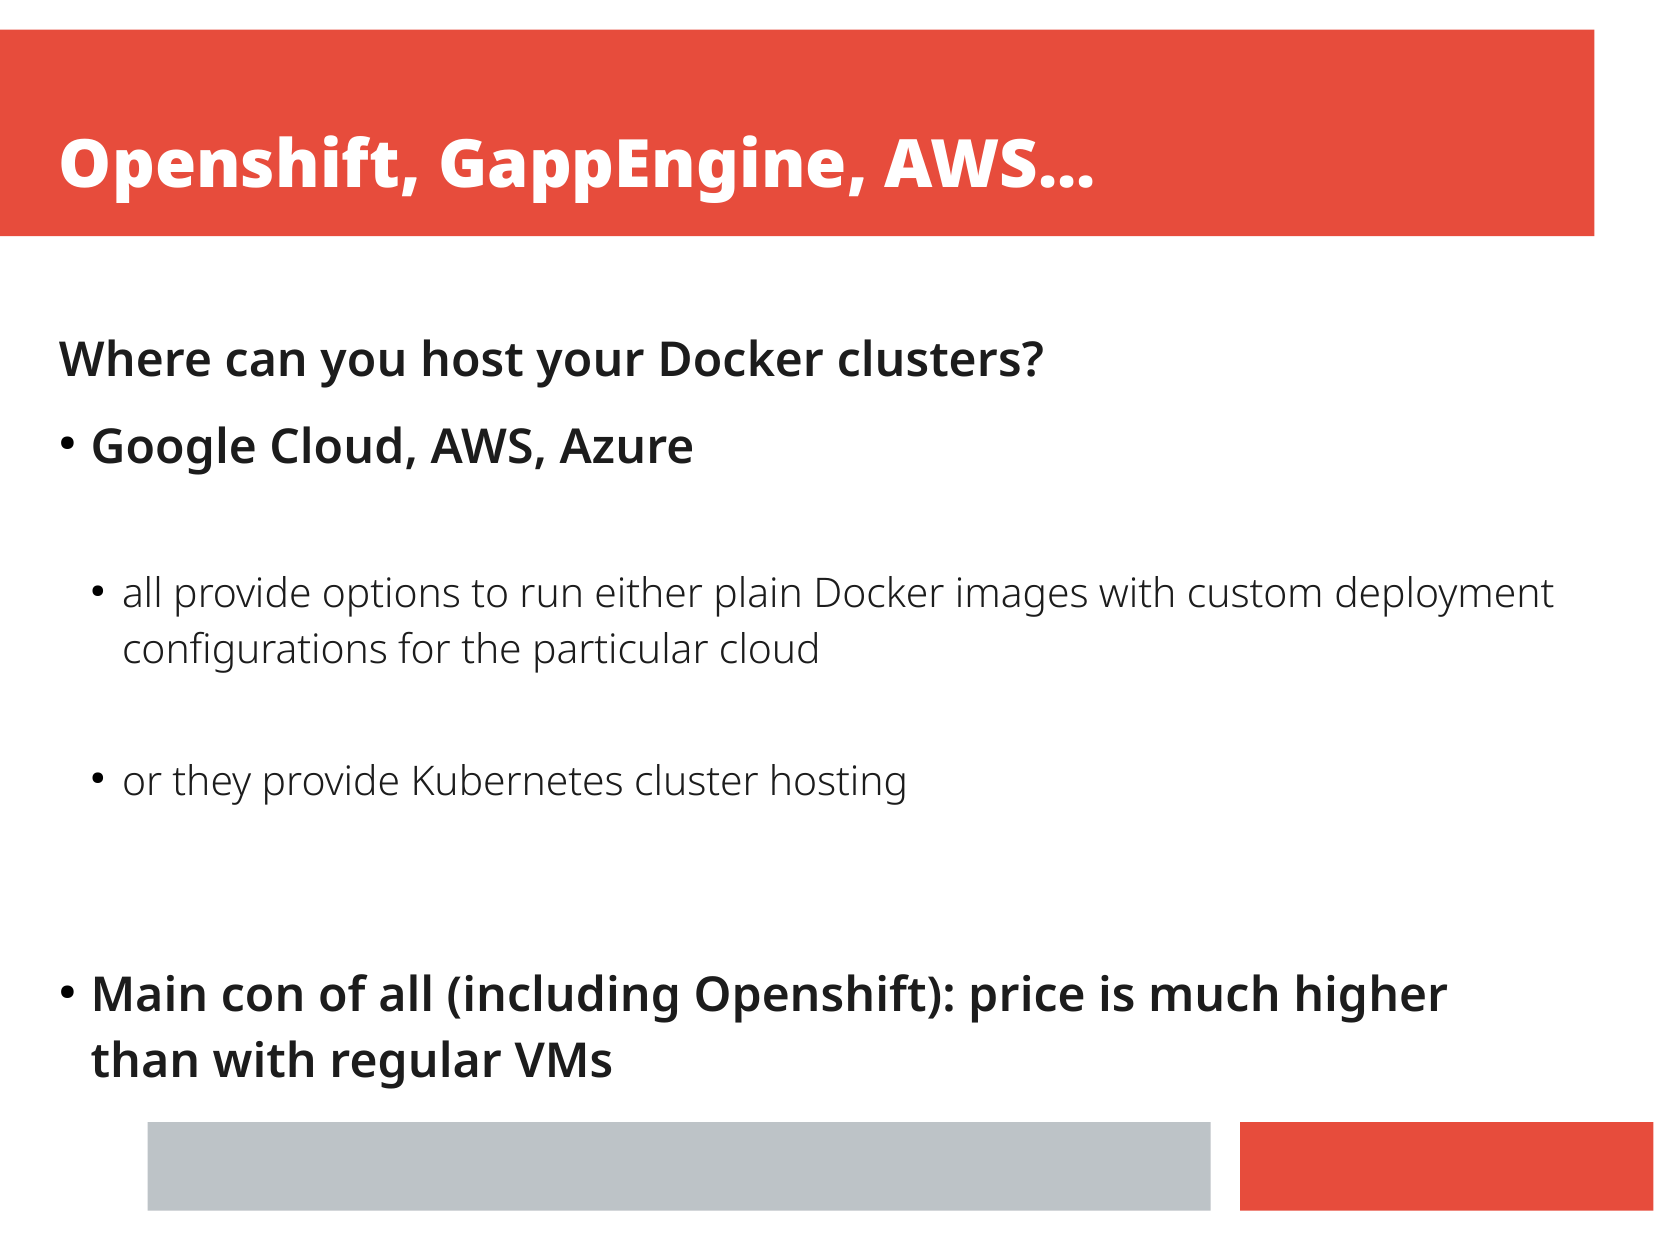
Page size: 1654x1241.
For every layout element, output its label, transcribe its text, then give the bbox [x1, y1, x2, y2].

title Openshift, GappEngine, AWS... [59, 59, 1595, 207]
list Where can you host your Docker clusters? Google Cloud, AWS, Azure all provide options to run either plain Docker images with custom deployment configurations for the particular cloud or they provide Kubernetes cluster hosting Main con of all (including Openshift): price is much higher than with regular VMs [59, 324, 1565, 1093]
